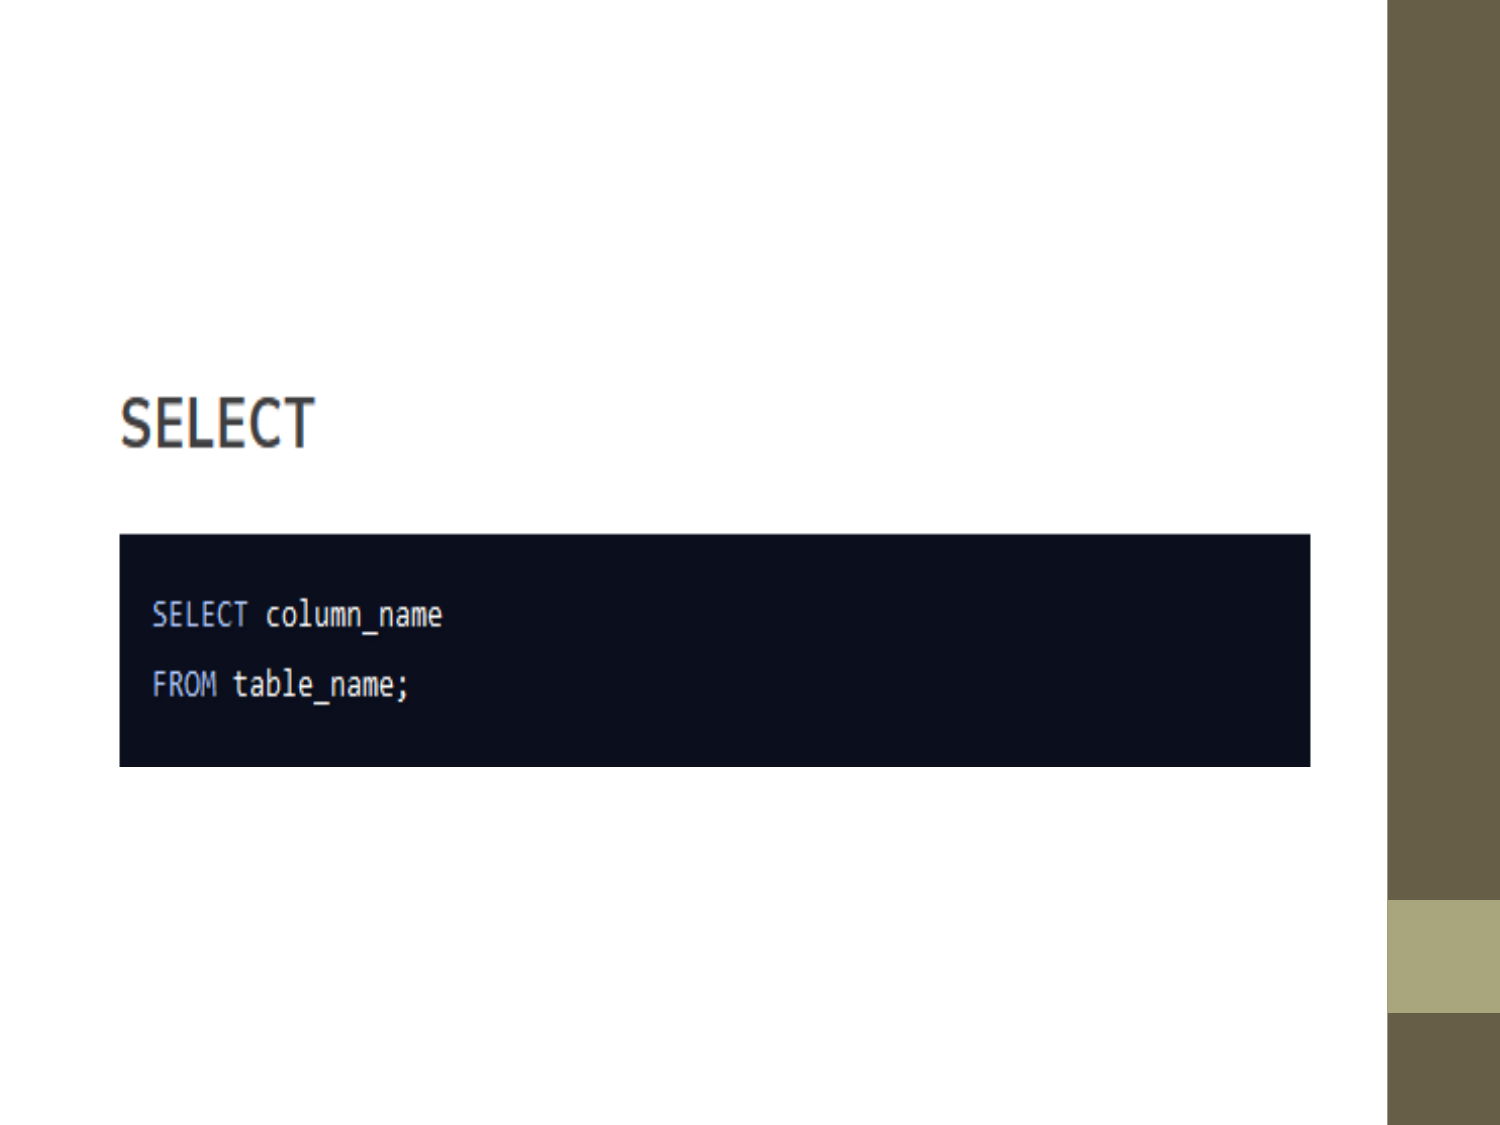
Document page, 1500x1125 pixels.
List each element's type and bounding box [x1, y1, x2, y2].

picture [112, 373, 1317, 767]
